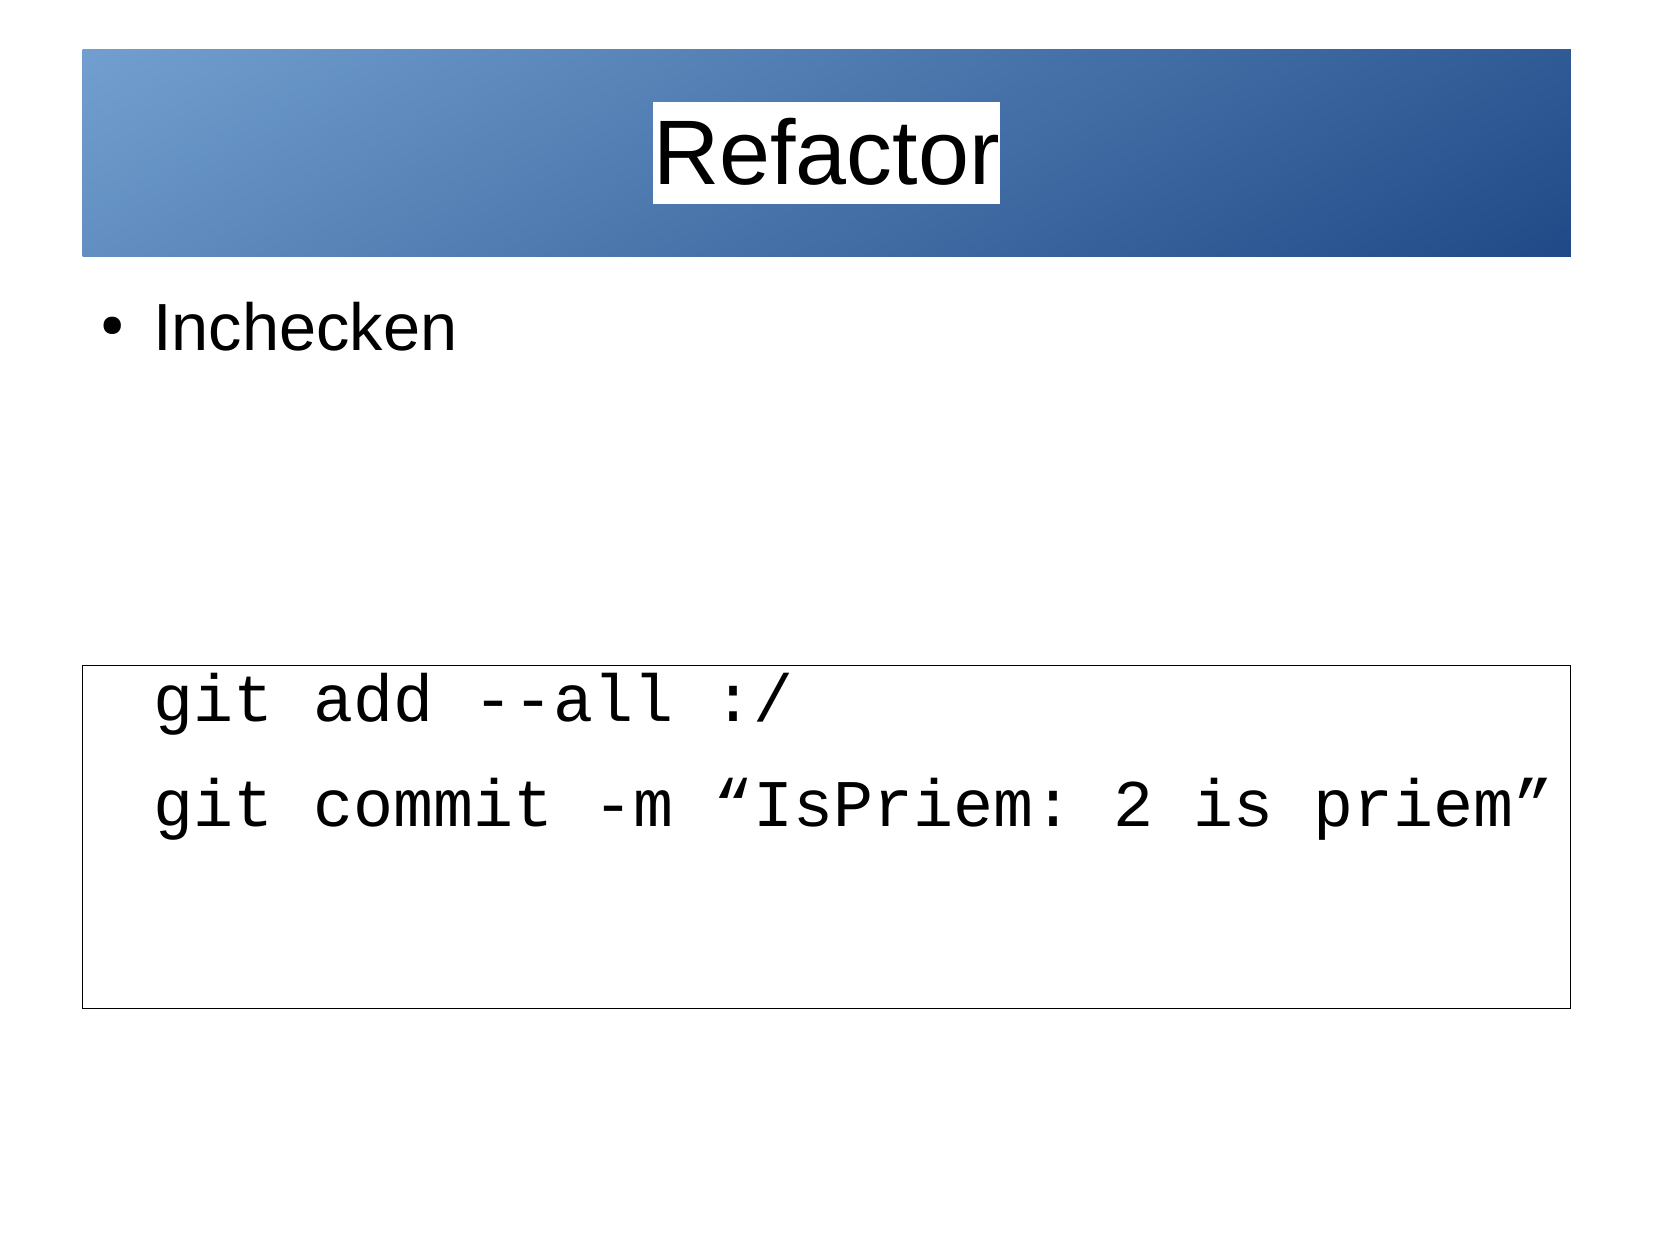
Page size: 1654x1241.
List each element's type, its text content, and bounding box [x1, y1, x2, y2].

title Refactor [82, 49, 1571, 257]
list Inchecken [82, 290, 1571, 634]
list git add --all :/ git commit -m “IsPriem: 2 is priem” [82, 665, 1571, 1009]
